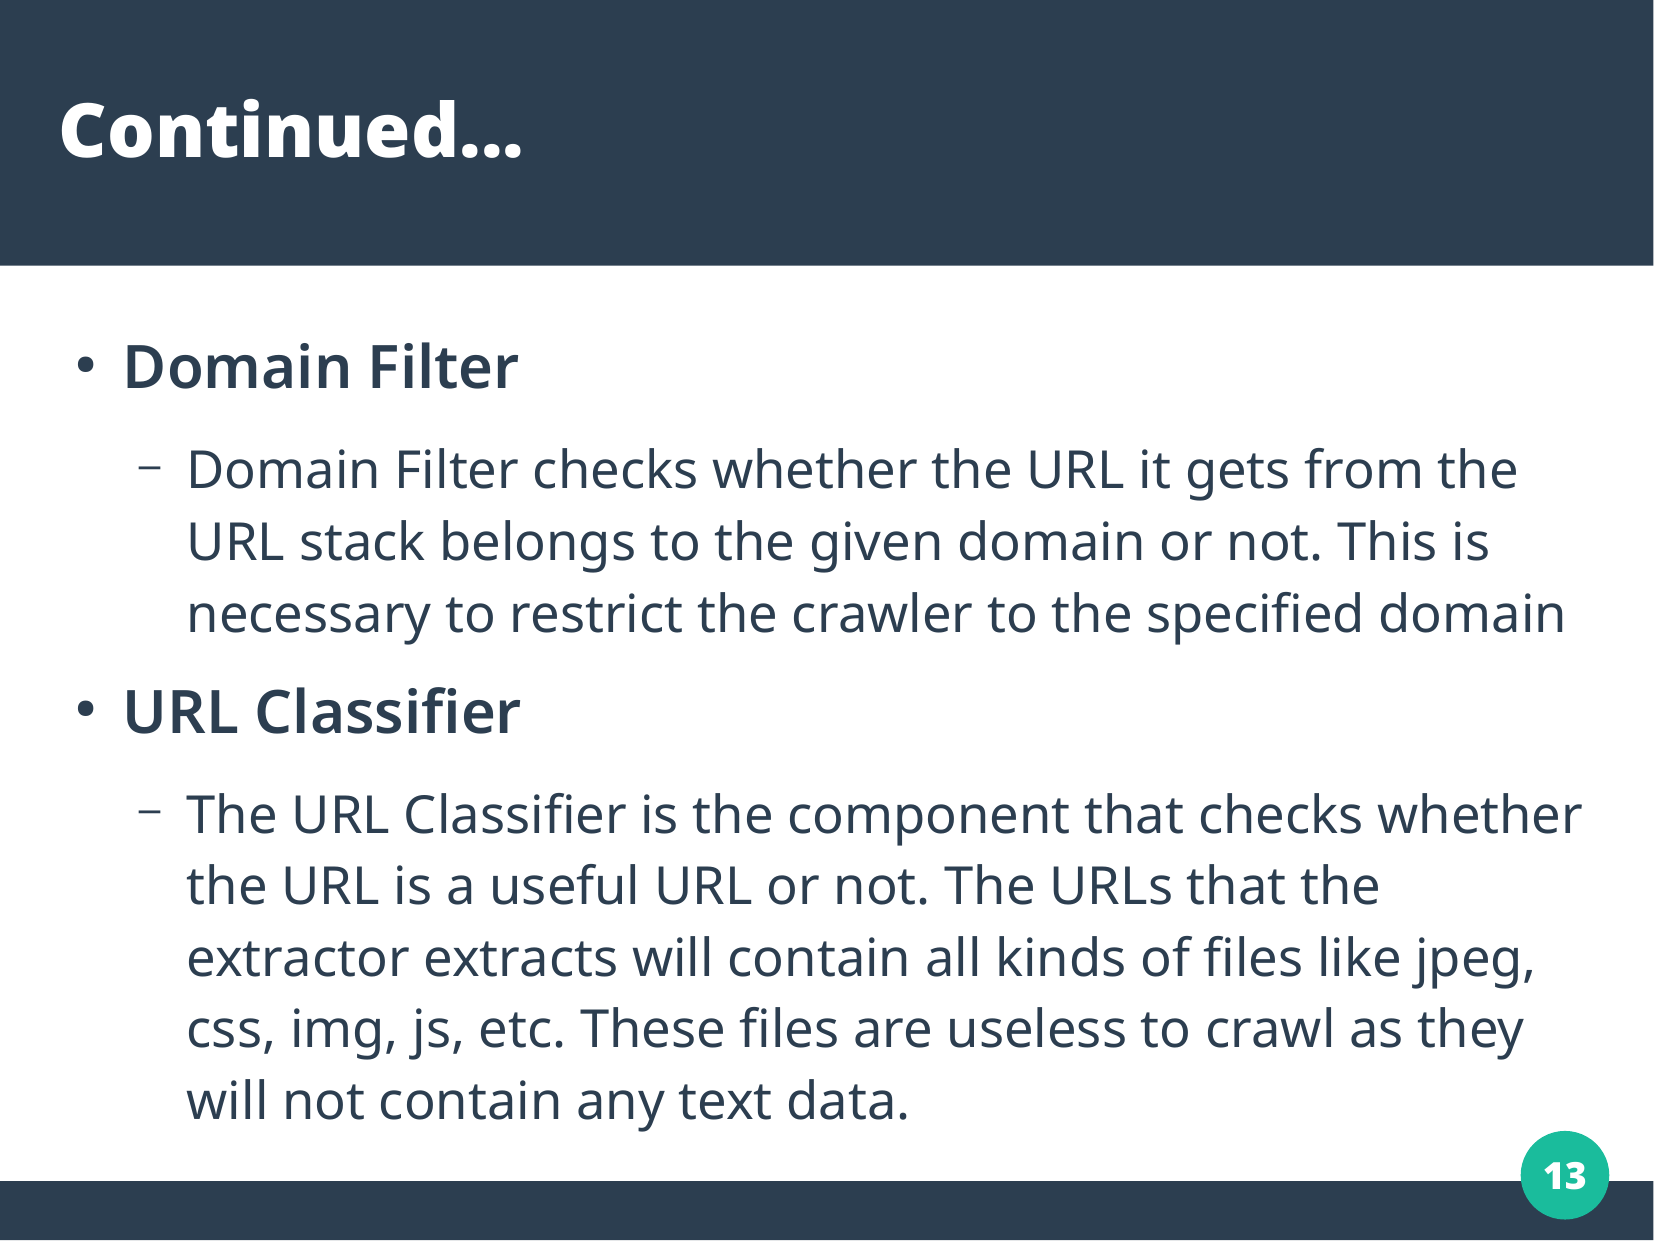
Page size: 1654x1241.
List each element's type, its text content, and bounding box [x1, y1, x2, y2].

title Continued... [59, 49, 1595, 207]
list Domain Filter Domain Filter checks whether the URL it gets from the URL stack belongs to the given domain or not. This is necessary to restrict the crawler to the specified domain URL Classifier The URL Classifier is the component that checks whether the URL is a useful URL or not. The URLs that the extractor extracts will contain all kinds of files like jpeg, css, img, js, etc. These files are useless to crawl as they will not contain any text data. [59, 324, 1595, 1152]
